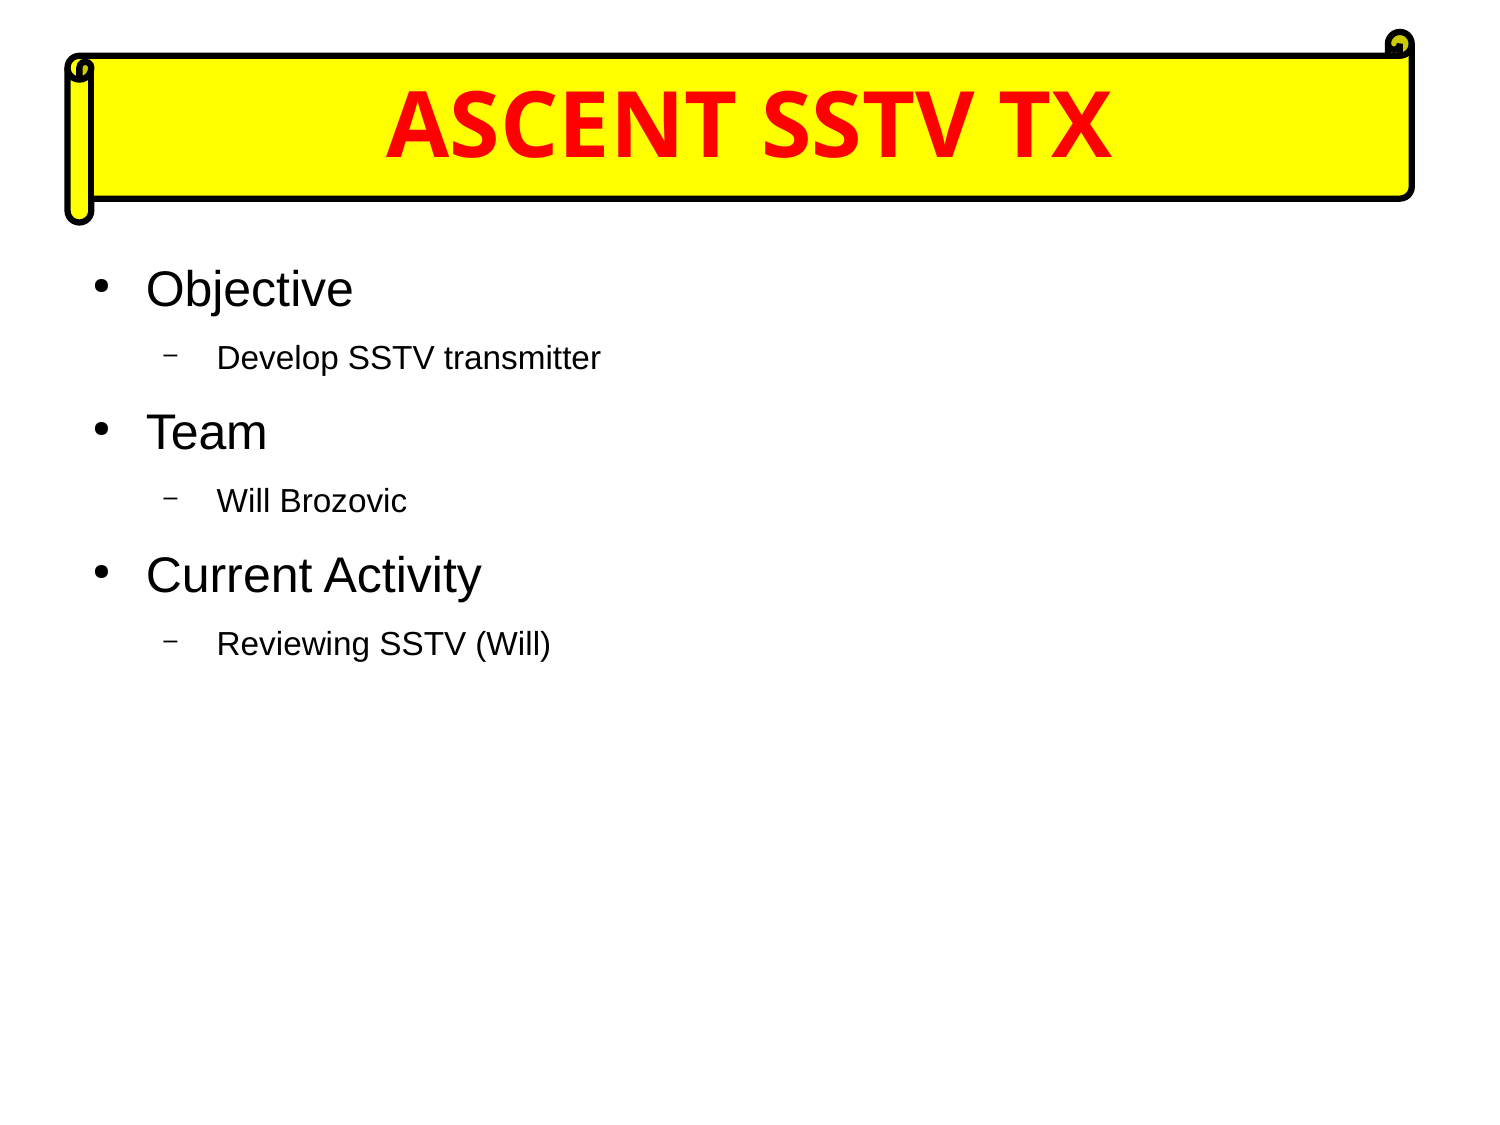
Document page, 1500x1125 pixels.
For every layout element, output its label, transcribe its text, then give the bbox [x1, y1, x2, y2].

text_box [72, 31, 1412, 58]
list Objective Develop SSTV transmitter Team Will Brozovic Current Activity Reviewing SSTV (Will) [75, 263, 1425, 916]
text_box ASCENT SSTV TX [0, 58, 1500, 184]
text_box [67, 184, 1412, 223]
